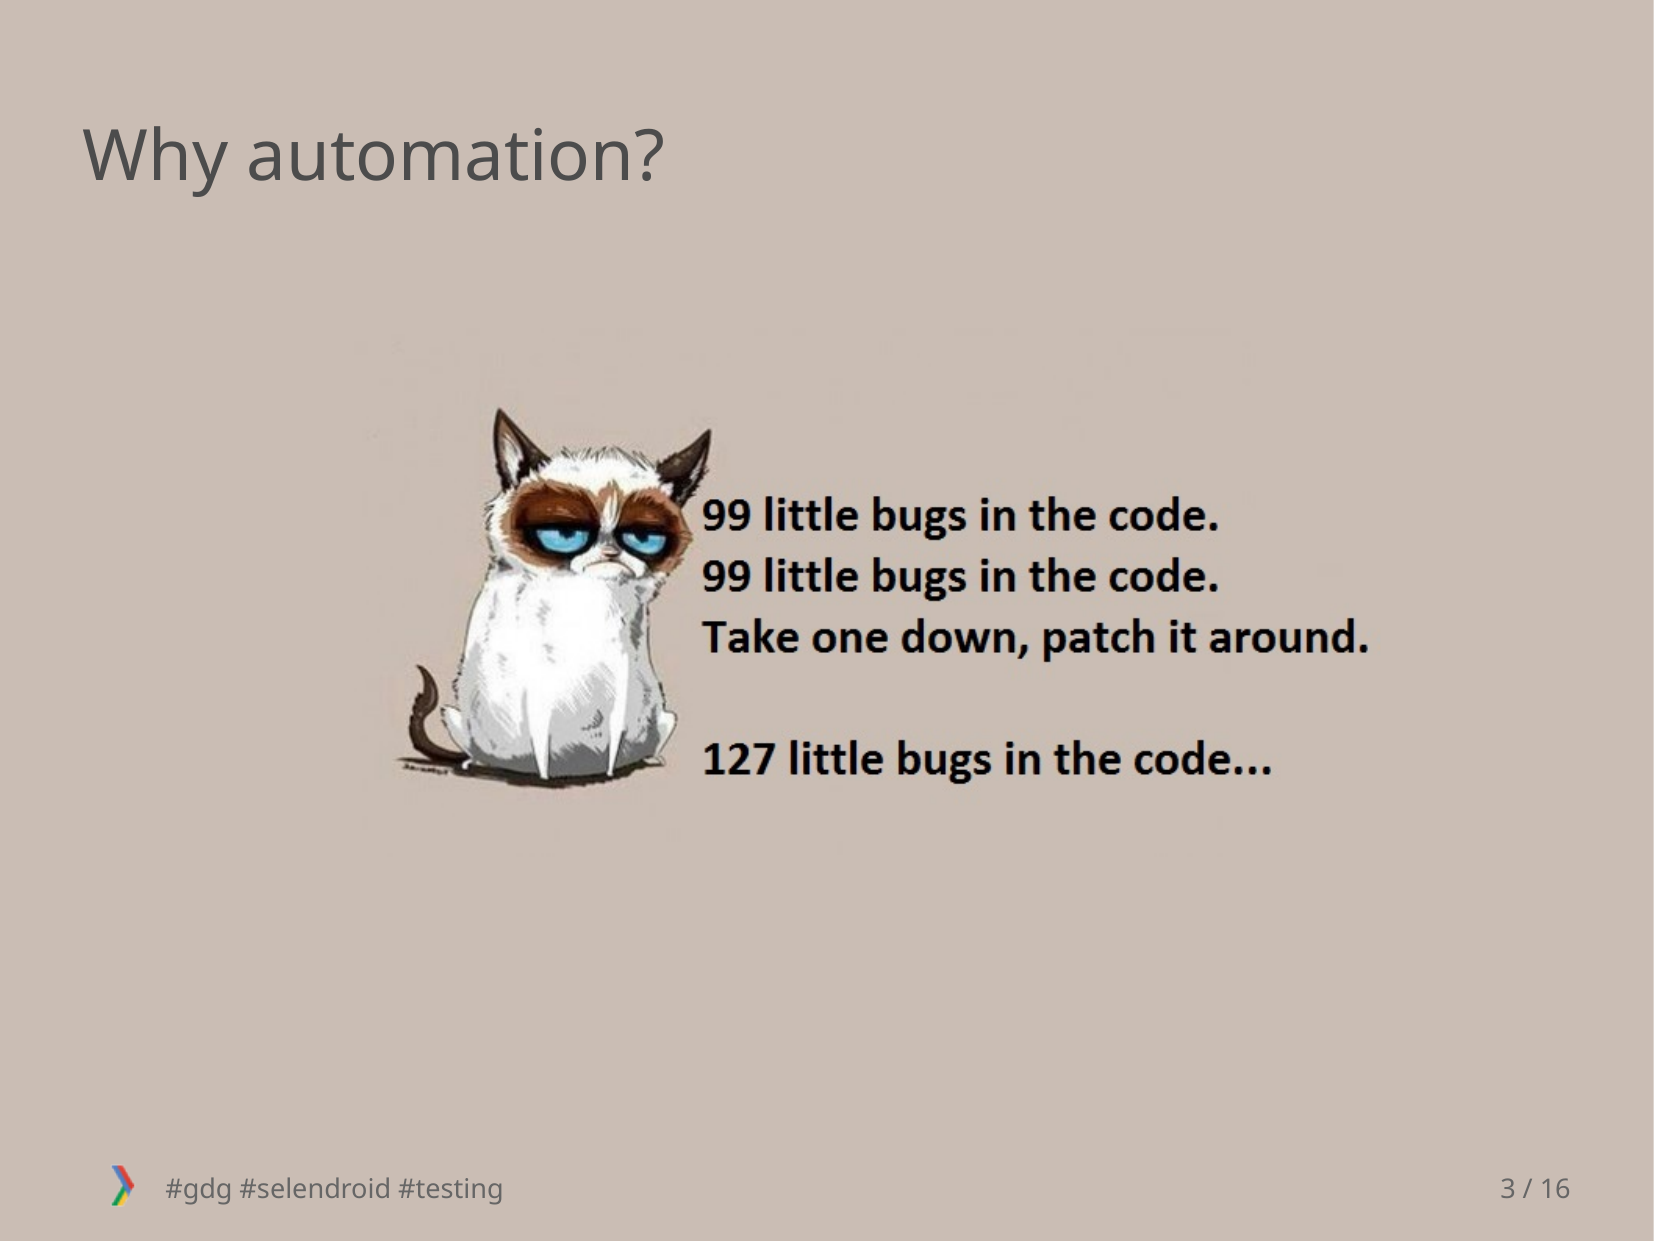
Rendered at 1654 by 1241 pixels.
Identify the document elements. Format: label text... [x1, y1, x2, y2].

picture [426, 257, 1227, 1021]
title Why automation? [82, 49, 1571, 257]
picture [97, 1159, 148, 1211]
